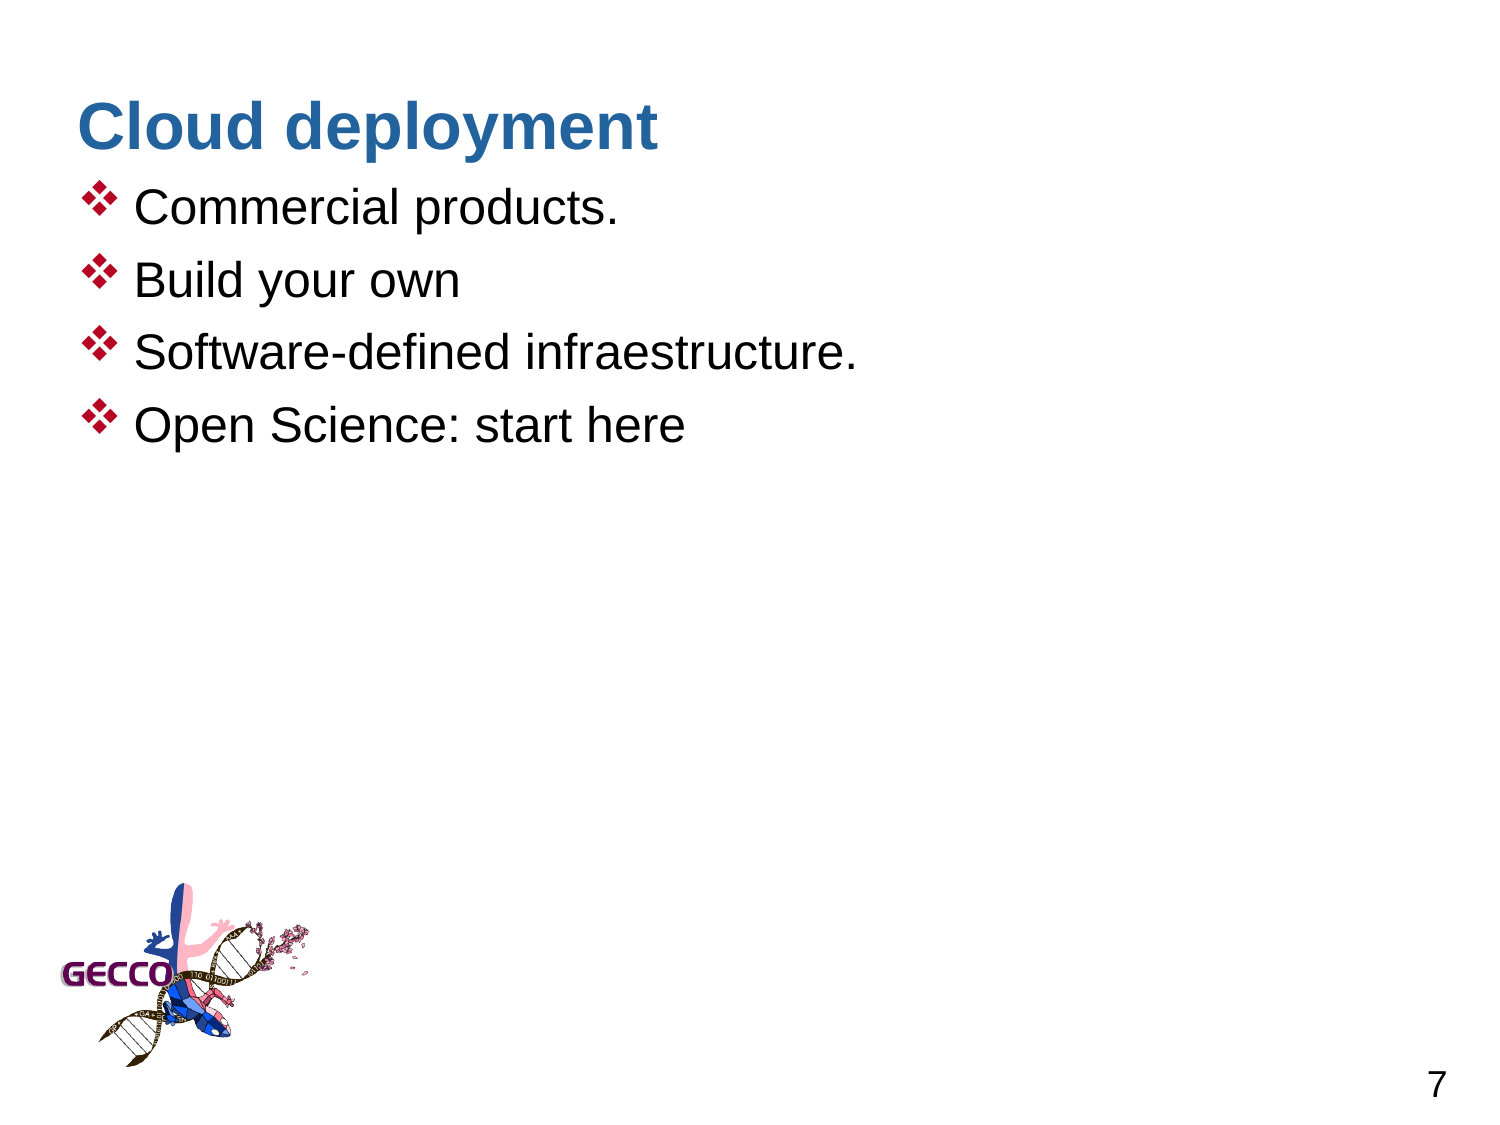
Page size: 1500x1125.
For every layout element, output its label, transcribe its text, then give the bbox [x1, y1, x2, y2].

text_box <number> [1436, 1037, 1463, 1113]
picture [55, 850, 62, 1111]
list Cloud deployment Commercial products. Build your own Software-defined infraestructure. Open Science: start here [62, 75, 1436, 1125]
